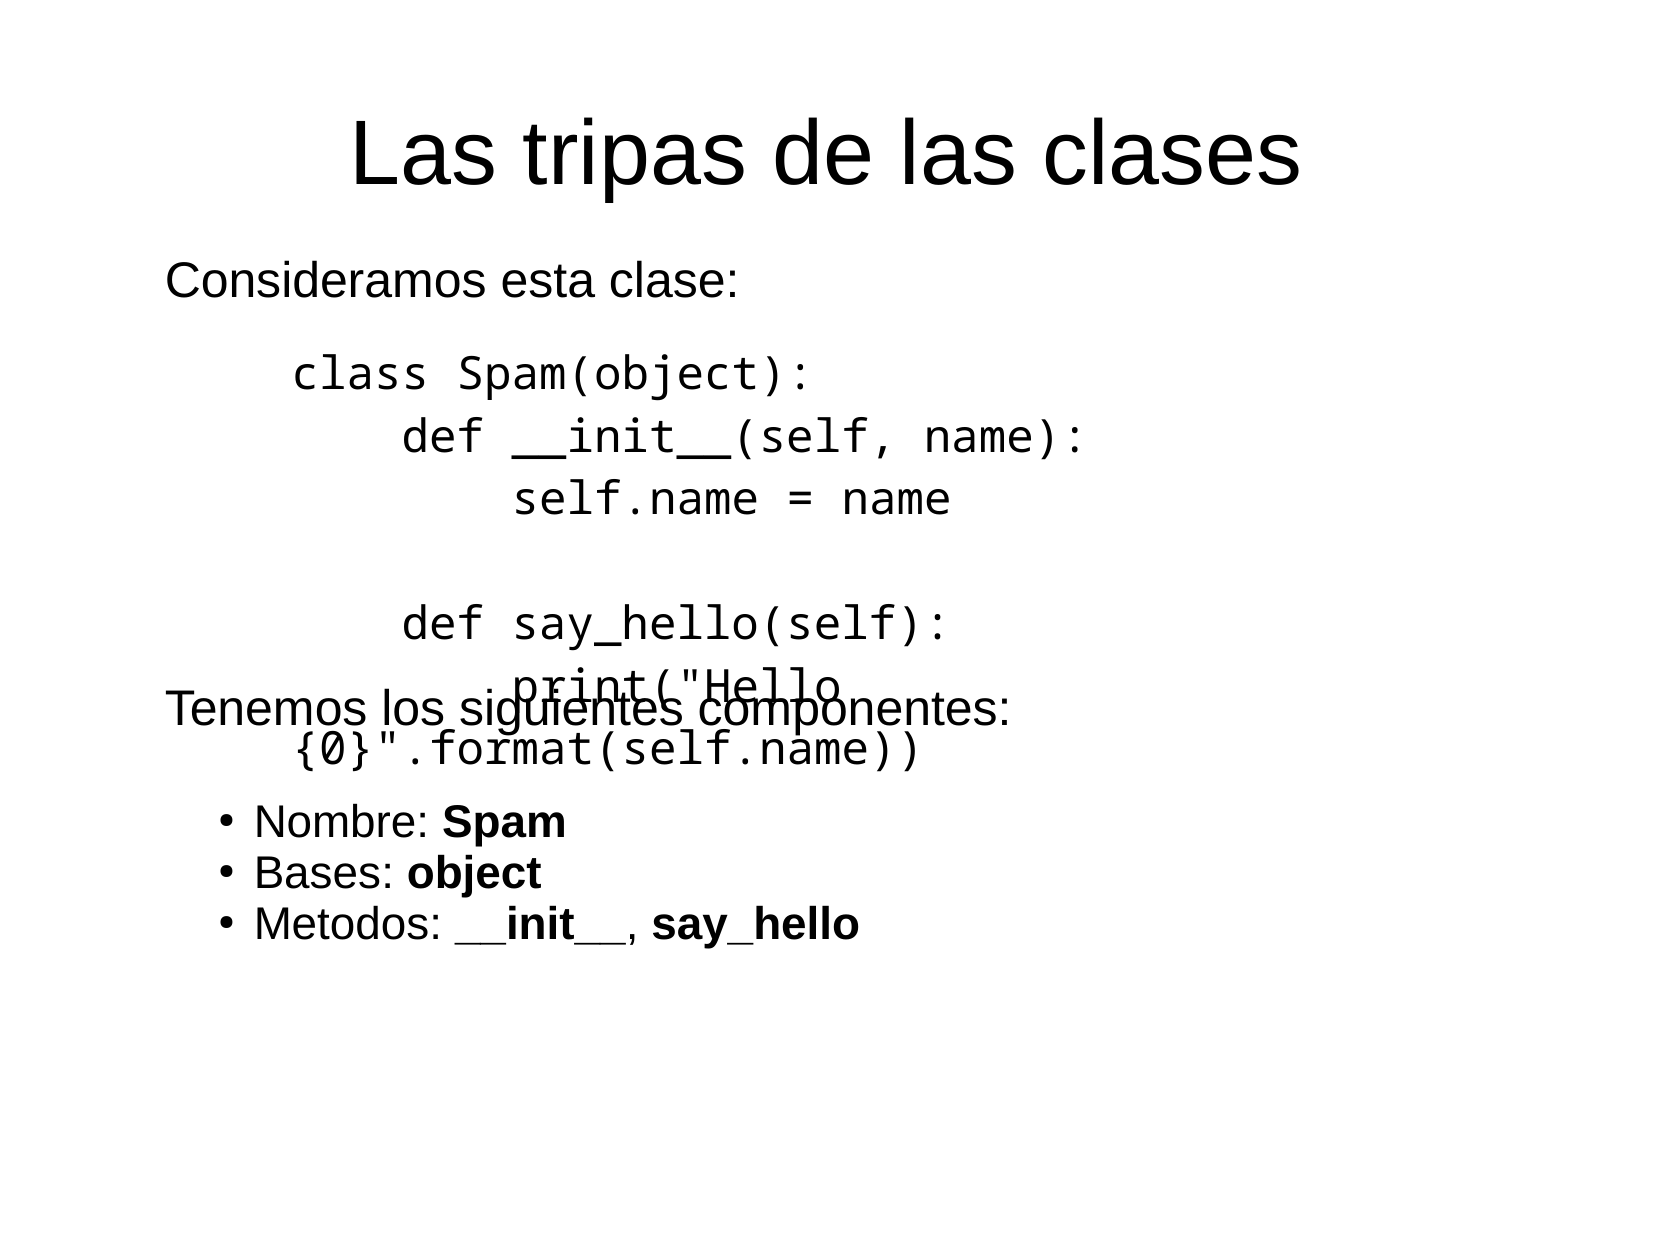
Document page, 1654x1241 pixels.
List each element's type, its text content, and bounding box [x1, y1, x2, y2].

text_box Nombre: Spam Bases: object Metodos: __init__, say_hello [203, 788, 876, 958]
title Las tripas de las clases [82, 49, 1571, 257]
text_box Tenemos los siguientes componentes: [150, 673, 1027, 744]
text_box class Spam(object): def __init__(self, name): self.name = name def say_hello(self): print("Hello {0}".format(self.name)) [276, 333, 1501, 623]
text_box Consideramos esta clase: [150, 244, 755, 316]
